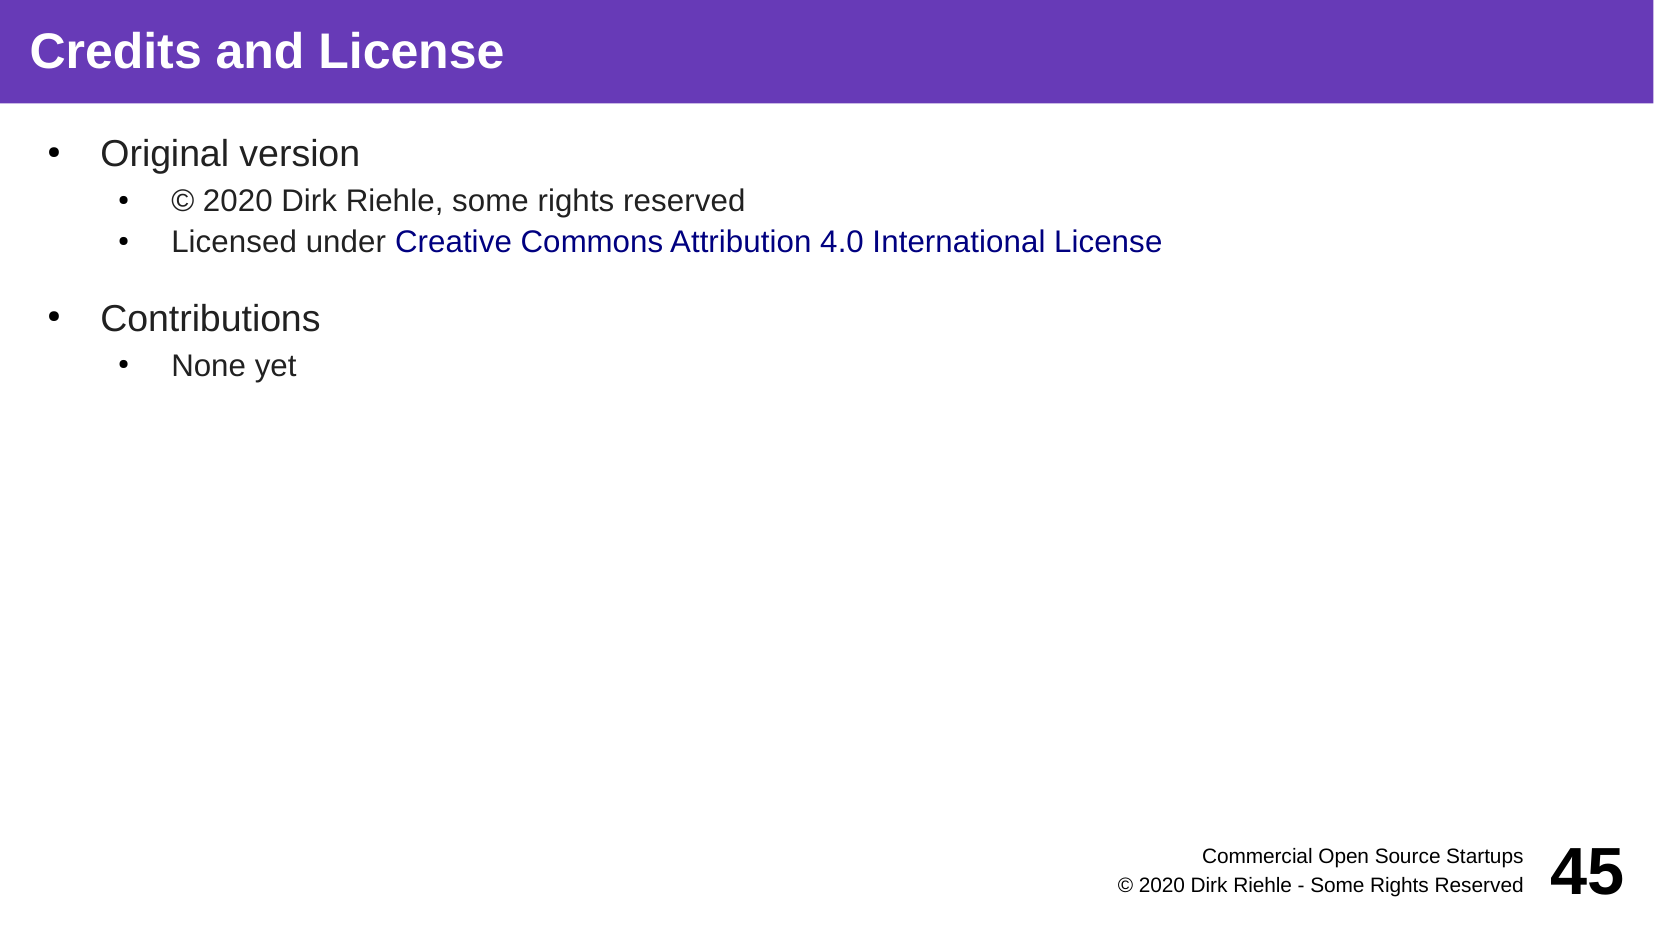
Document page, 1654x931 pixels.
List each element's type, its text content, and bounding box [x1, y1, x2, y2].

title Credits and License [0, 0, 1654, 104]
list Original version © 2020 Dirk Riehle, some rights reserved Licensed under Creative Commons Attribution 4.0 International License Contributions None yet [29, 132, 1625, 813]
